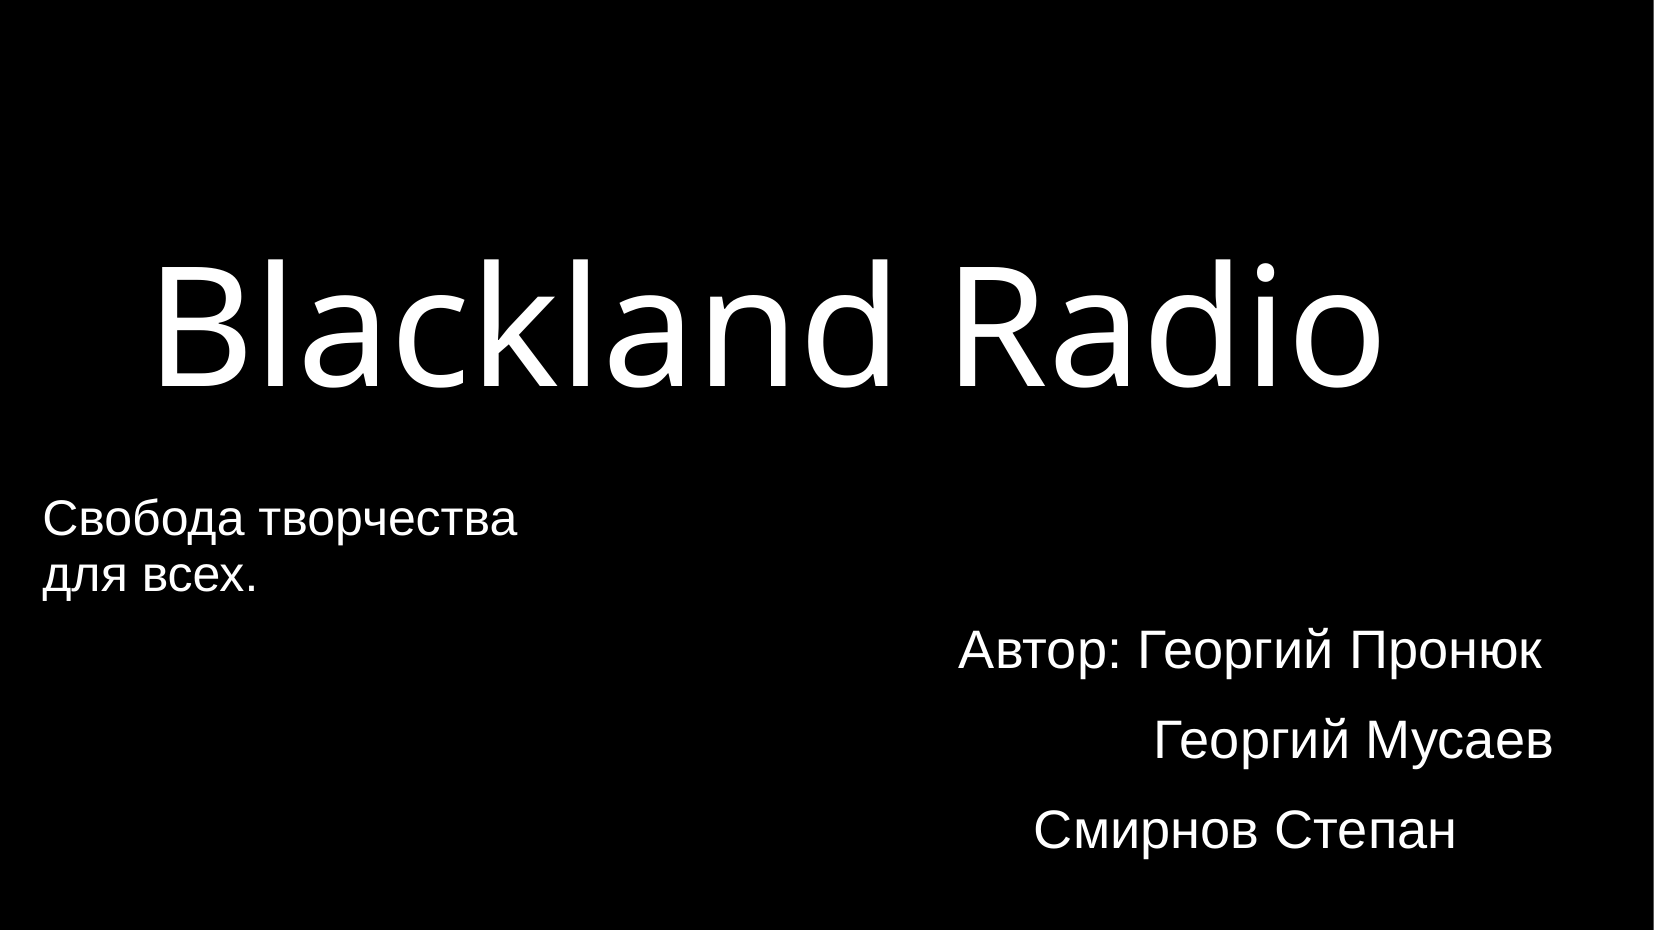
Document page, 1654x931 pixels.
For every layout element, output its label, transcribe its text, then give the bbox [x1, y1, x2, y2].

text_box Blackland Radio [29, 207, 1506, 414]
text_box Автор: Георгий Пронюк Георгий Мусаев Смирнов Степан [958, 620, 1580, 709]
text_box Свобода творчества для всех. [42, 490, 561, 621]
